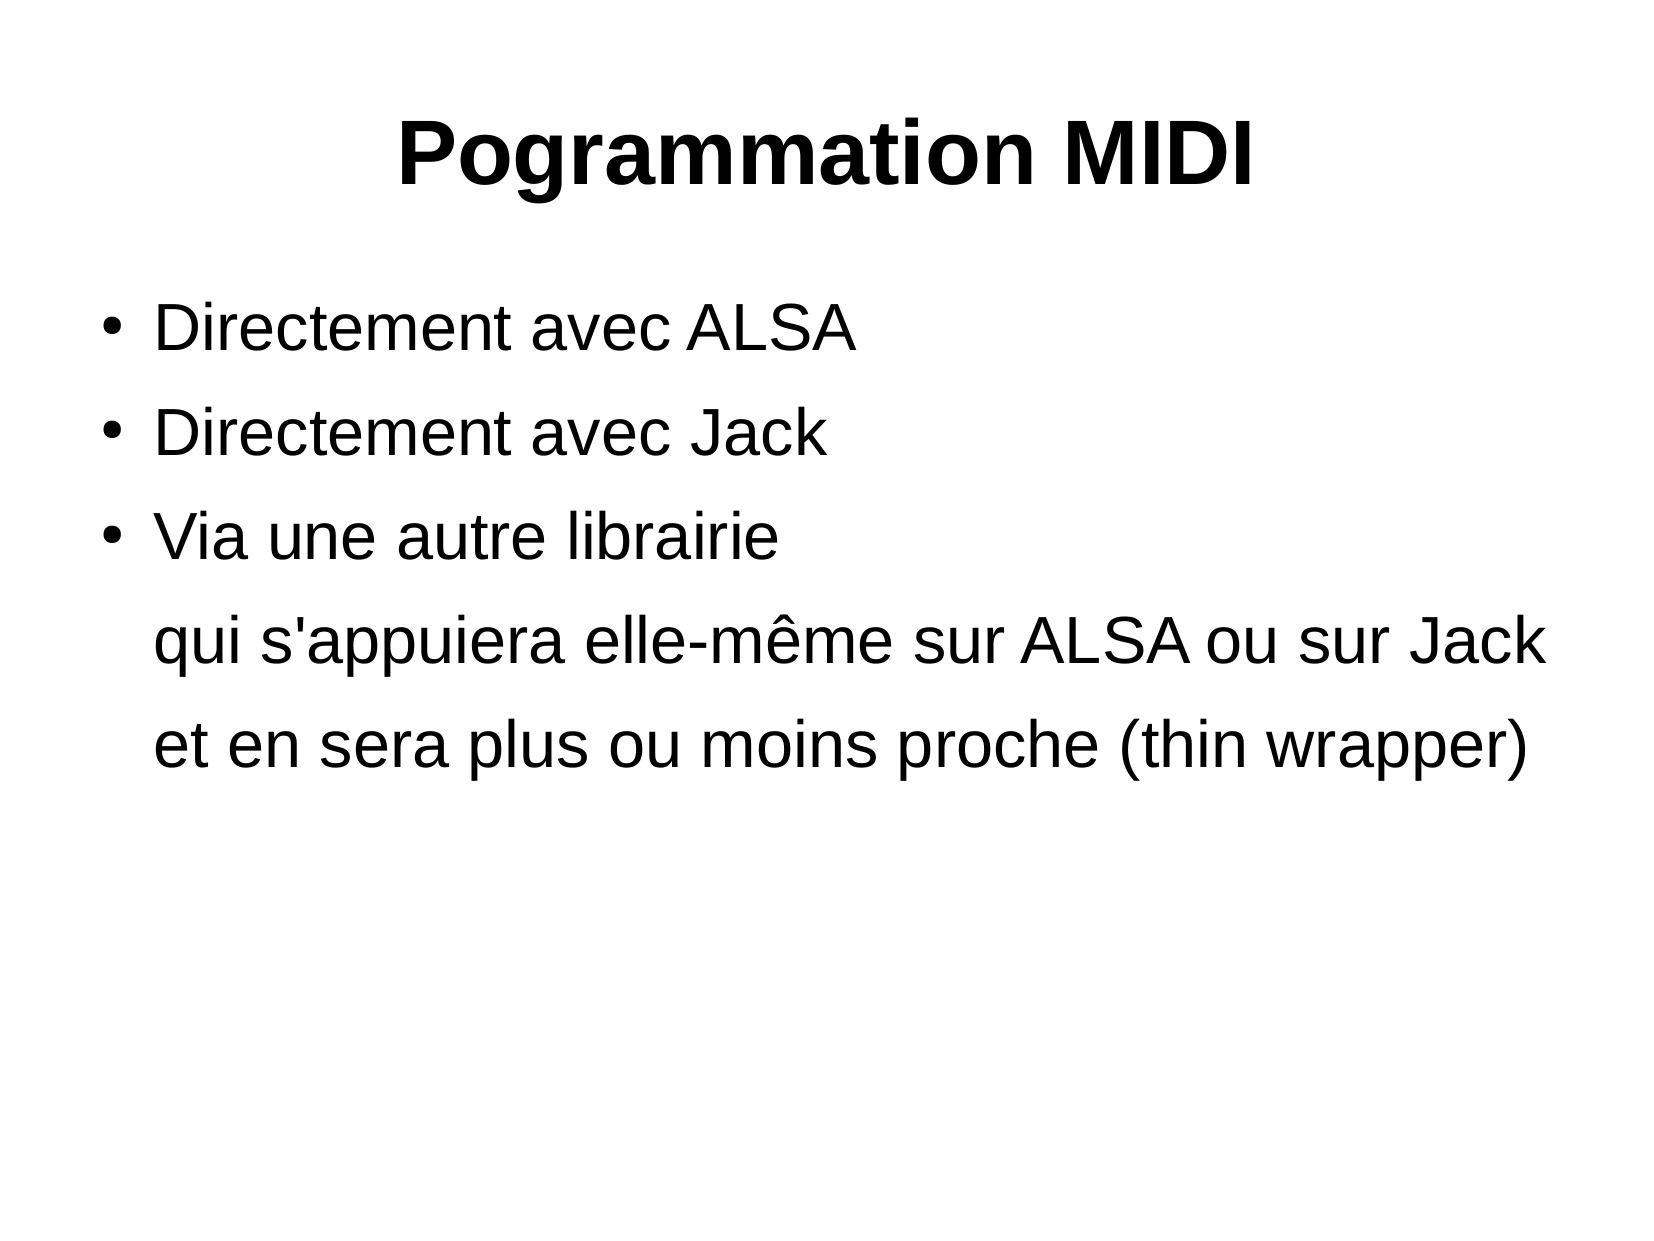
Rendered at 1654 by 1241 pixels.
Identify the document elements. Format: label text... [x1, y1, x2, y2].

title Pogrammation MIDI [82, 49, 1571, 257]
list Directement avec ALSA Directement avec Jack Via une autre librairie qui s'appuiera elle-même sur ALSA ou sur Jack et en sera plus ou moins proche (thin wrapper) [82, 290, 1571, 1010]
